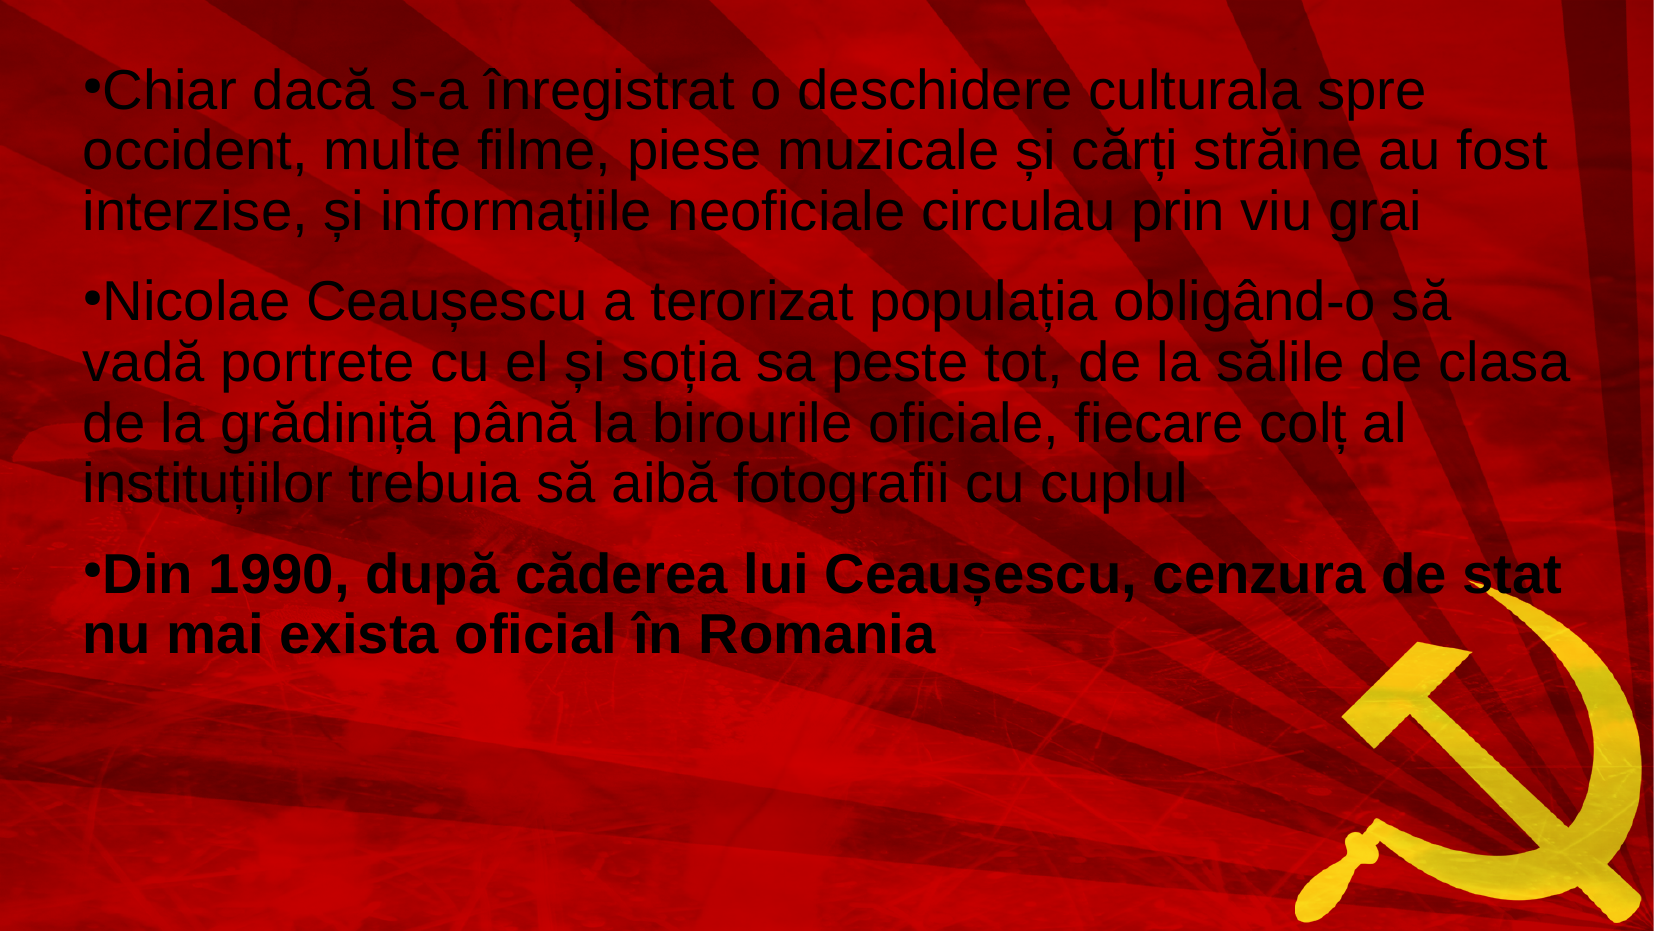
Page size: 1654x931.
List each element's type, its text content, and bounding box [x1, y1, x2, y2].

list Chiar dacă s-a înregistrat o deschidere culturala spre occident, multe filme, piese muzicale și cărți străine au fost interzise, și informațiile neoficiale circulau prin viu grai Nicolae Ceaușescu a terorizat populația obligând-o să vadă portrete cu el și soția sa peste tot, de la sălile de clasa de la grădiniță până la birourile oficiale, fiecare colț al instituțiilor trebuia să aibă fotografii cu cuplul Din 1990, după căderea lui Ceaușescu, cenzura de stat nu mai exista oficial în Romania [82, 60, 1574, 755]
picture [0, 0, 1654, 931]
